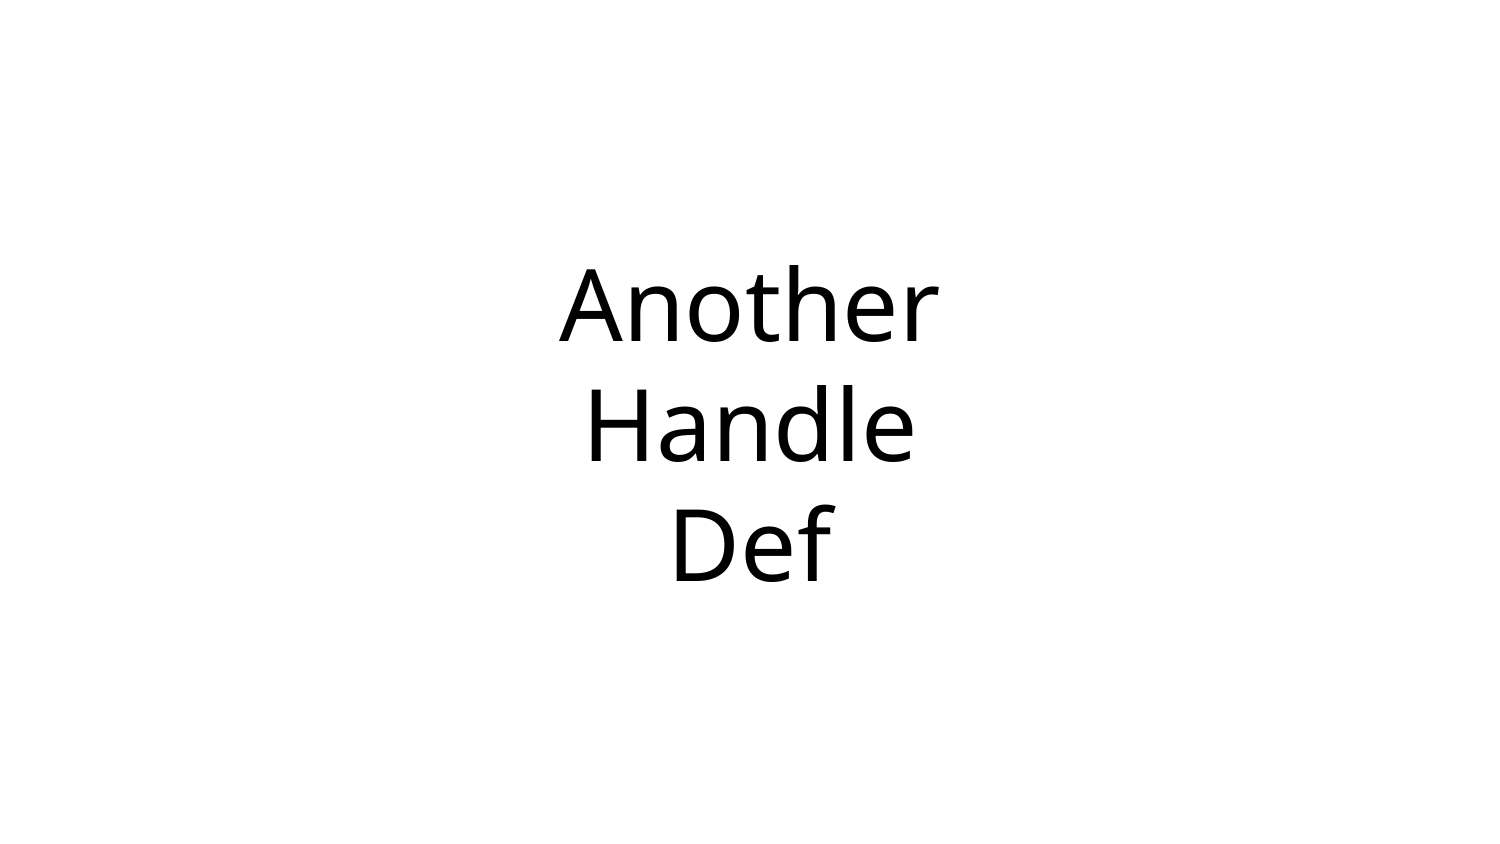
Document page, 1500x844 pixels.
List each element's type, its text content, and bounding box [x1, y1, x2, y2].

text_box Another Handle Def [503, 0, 996, 844]
